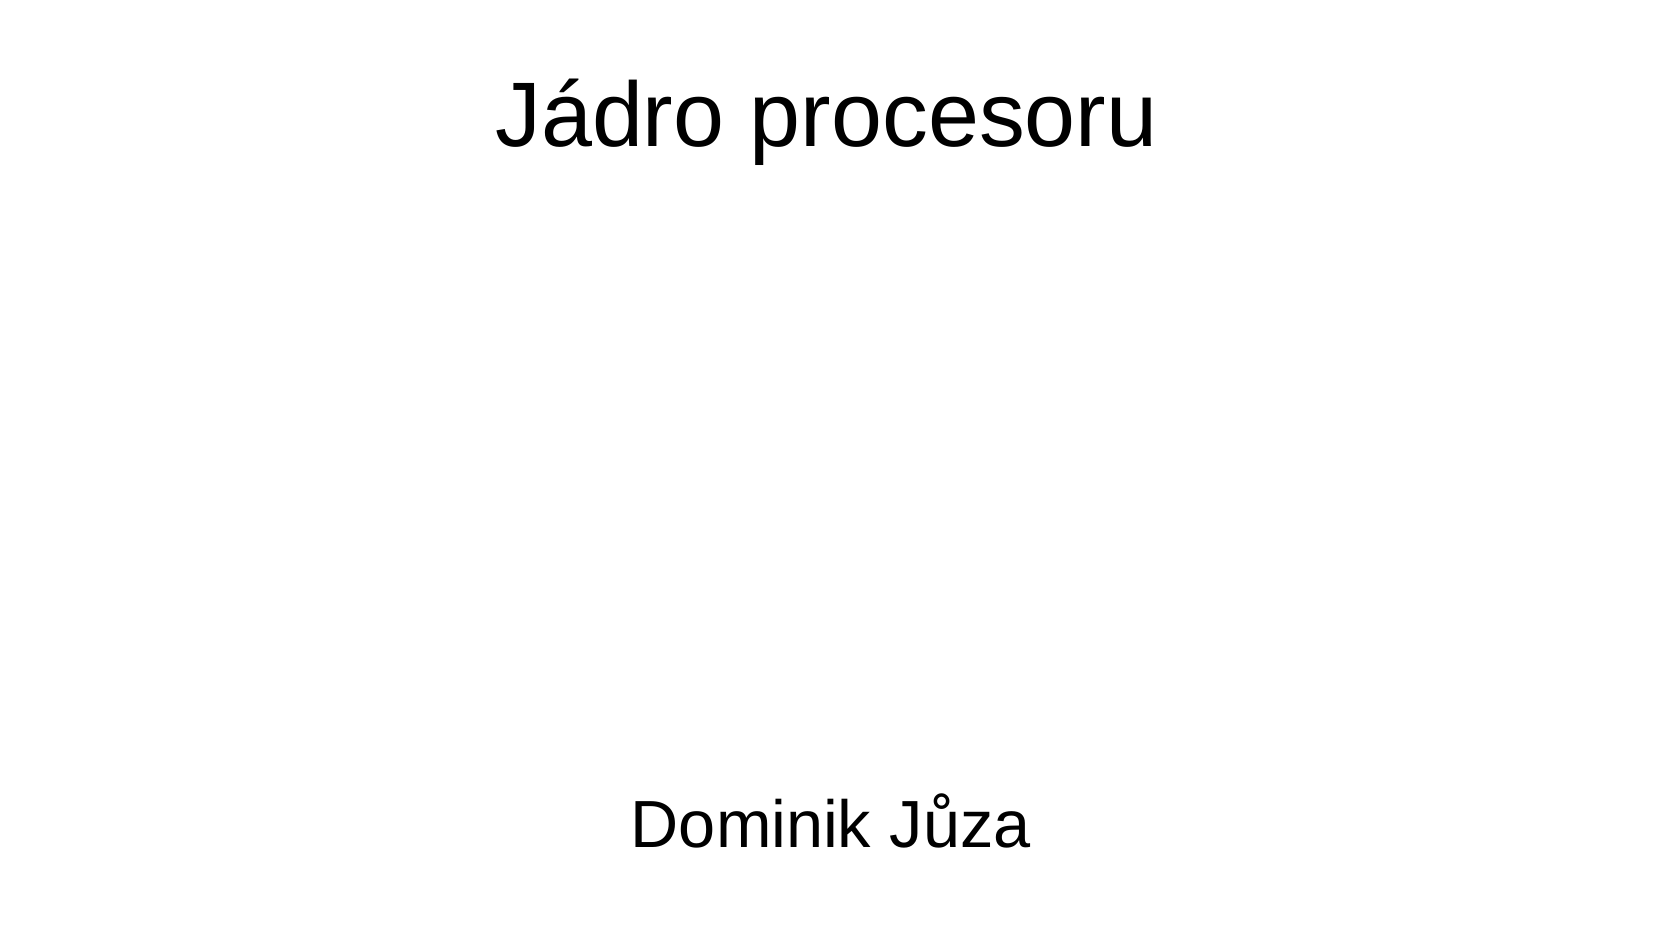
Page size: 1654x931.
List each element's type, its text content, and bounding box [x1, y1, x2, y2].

subtitle Dominik Jůza [86, 555, 1576, 931]
title Jádro procesoru [82, 37, 1571, 193]
